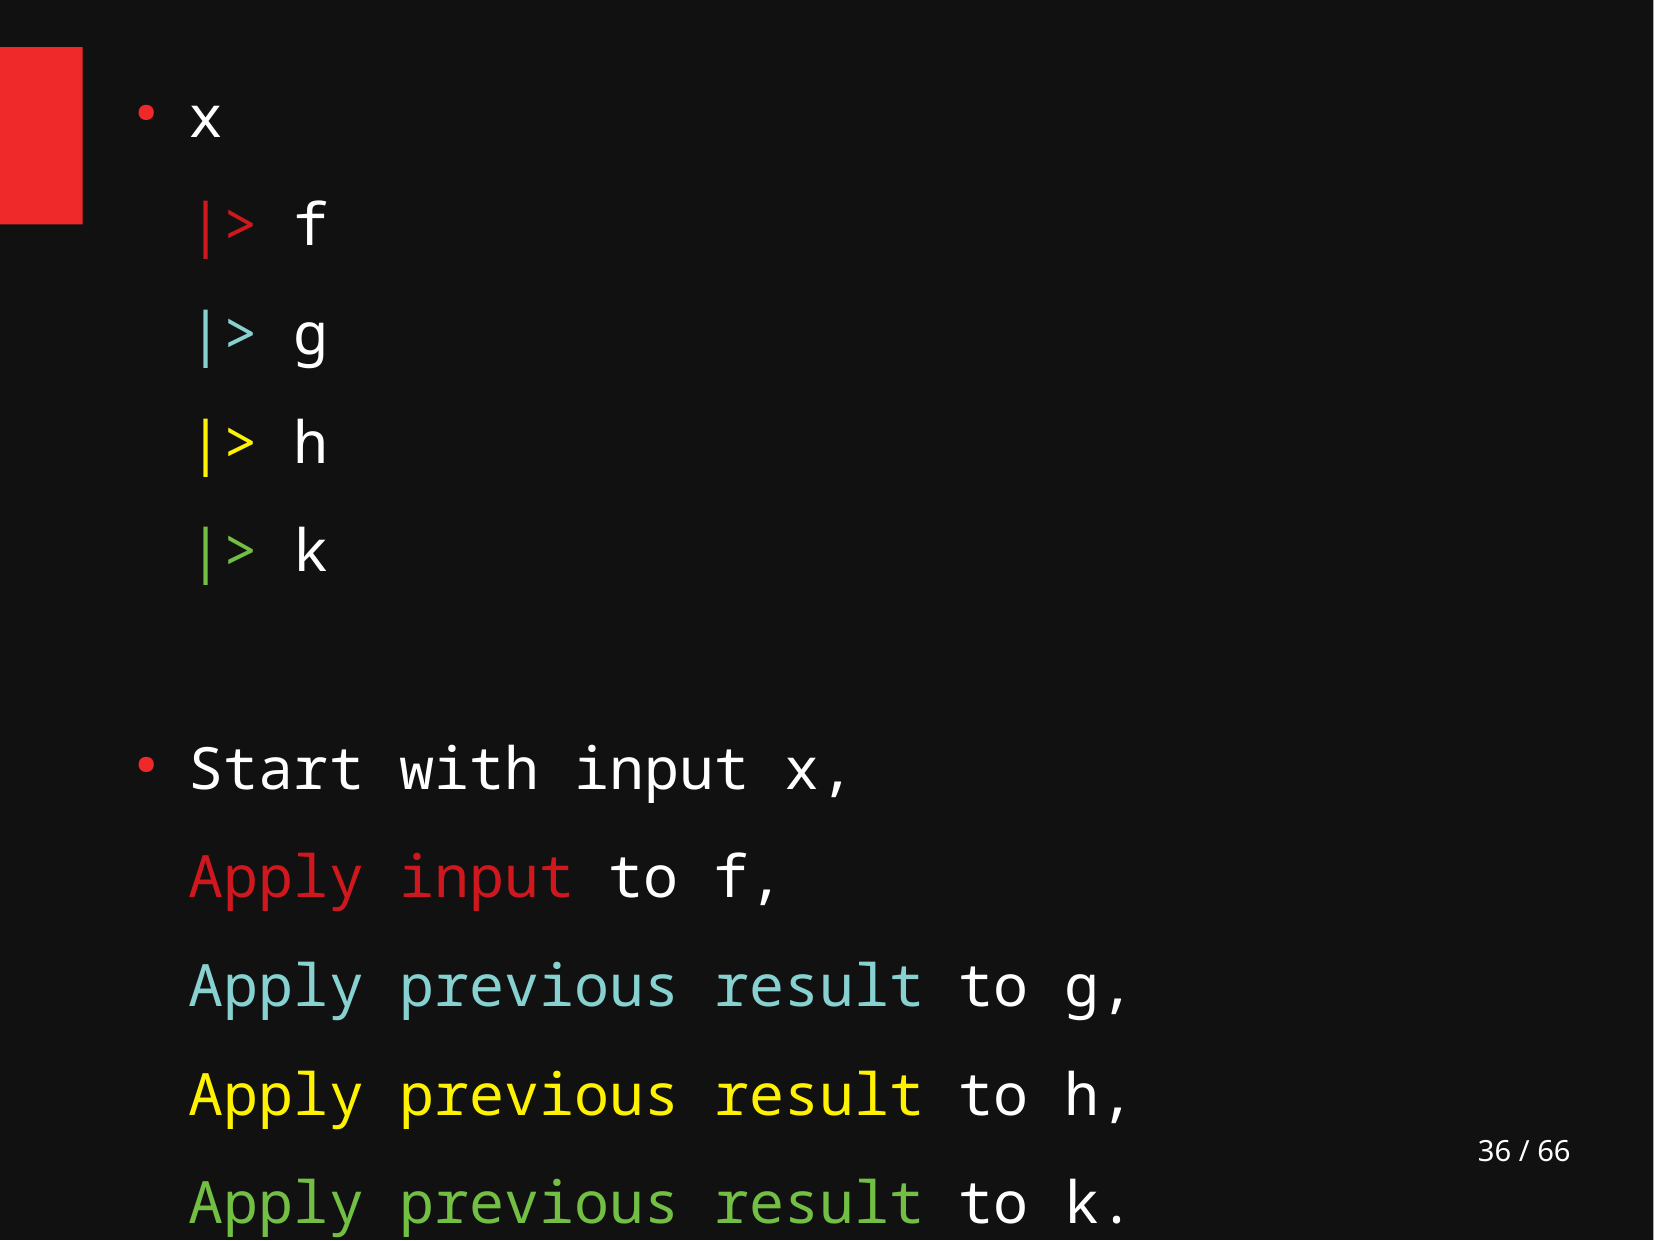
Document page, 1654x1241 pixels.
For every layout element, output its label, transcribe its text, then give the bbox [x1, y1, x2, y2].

list x |> f |> g |> h |> k Start with input x, Apply input to f, Apply previous result to g, Apply previous result to h, Apply previous result to k. [118, 75, 1536, 1074]
